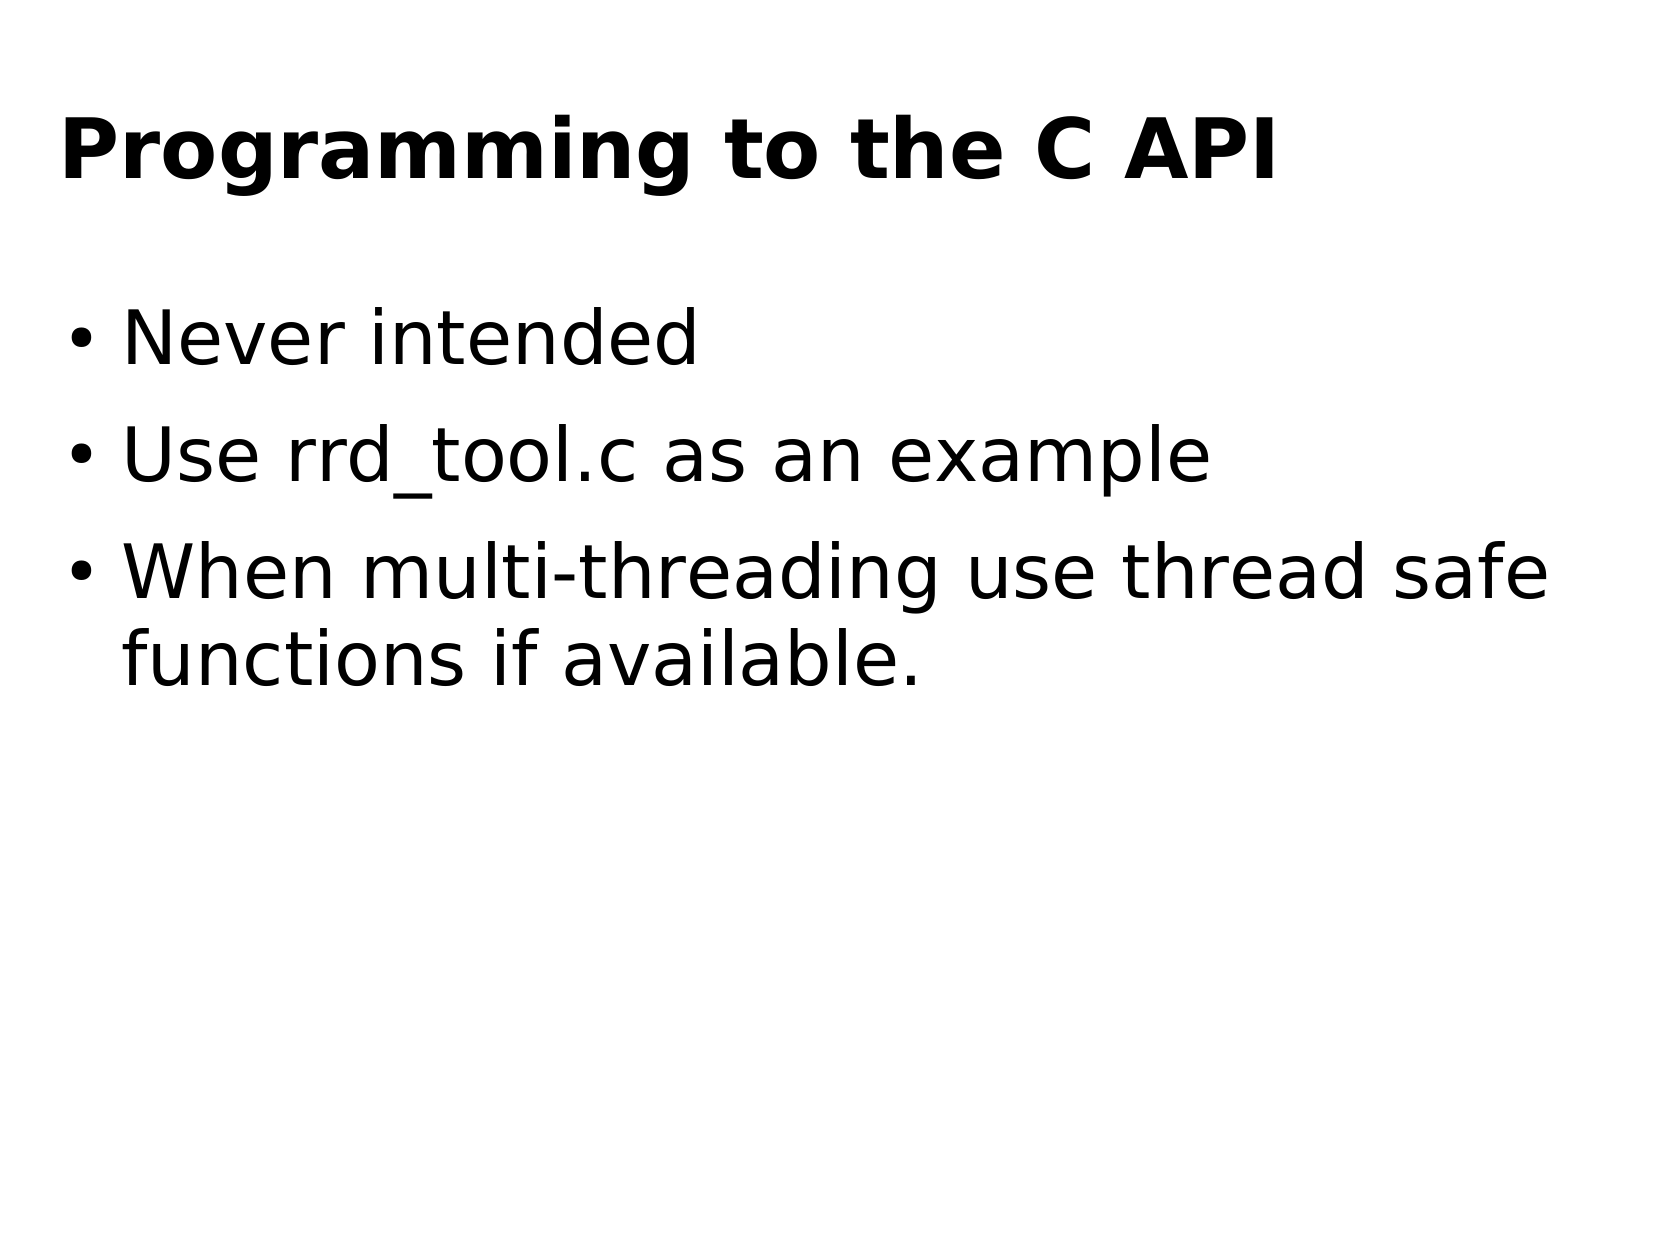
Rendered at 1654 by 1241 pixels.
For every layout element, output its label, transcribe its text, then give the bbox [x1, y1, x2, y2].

list Never intended Use rrd_tool.c as an example When multi-threading use thread safe functions if available. [50, 295, 1571, 1099]
title Programming to the C API [59, 75, 1607, 225]
